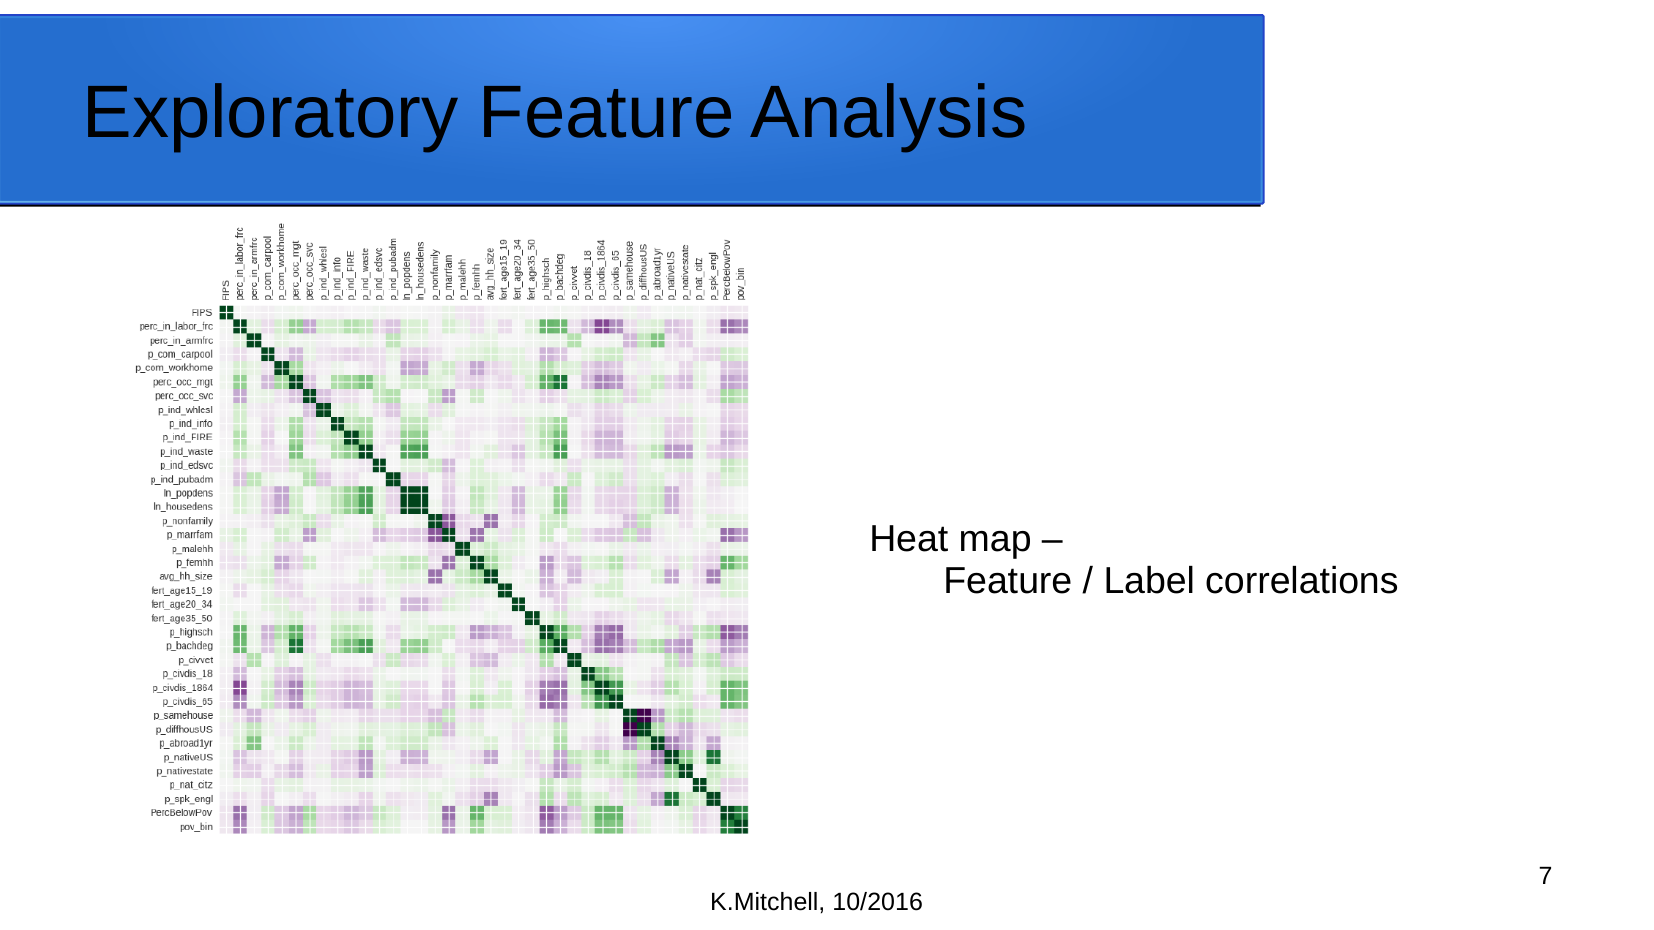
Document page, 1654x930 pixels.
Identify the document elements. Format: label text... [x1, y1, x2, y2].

text_box Heat map – Feature / Label correlations [854, 509, 1560, 651]
picture [83, 219, 775, 841]
title Exploratory Feature Analysis [82, 35, 1234, 189]
